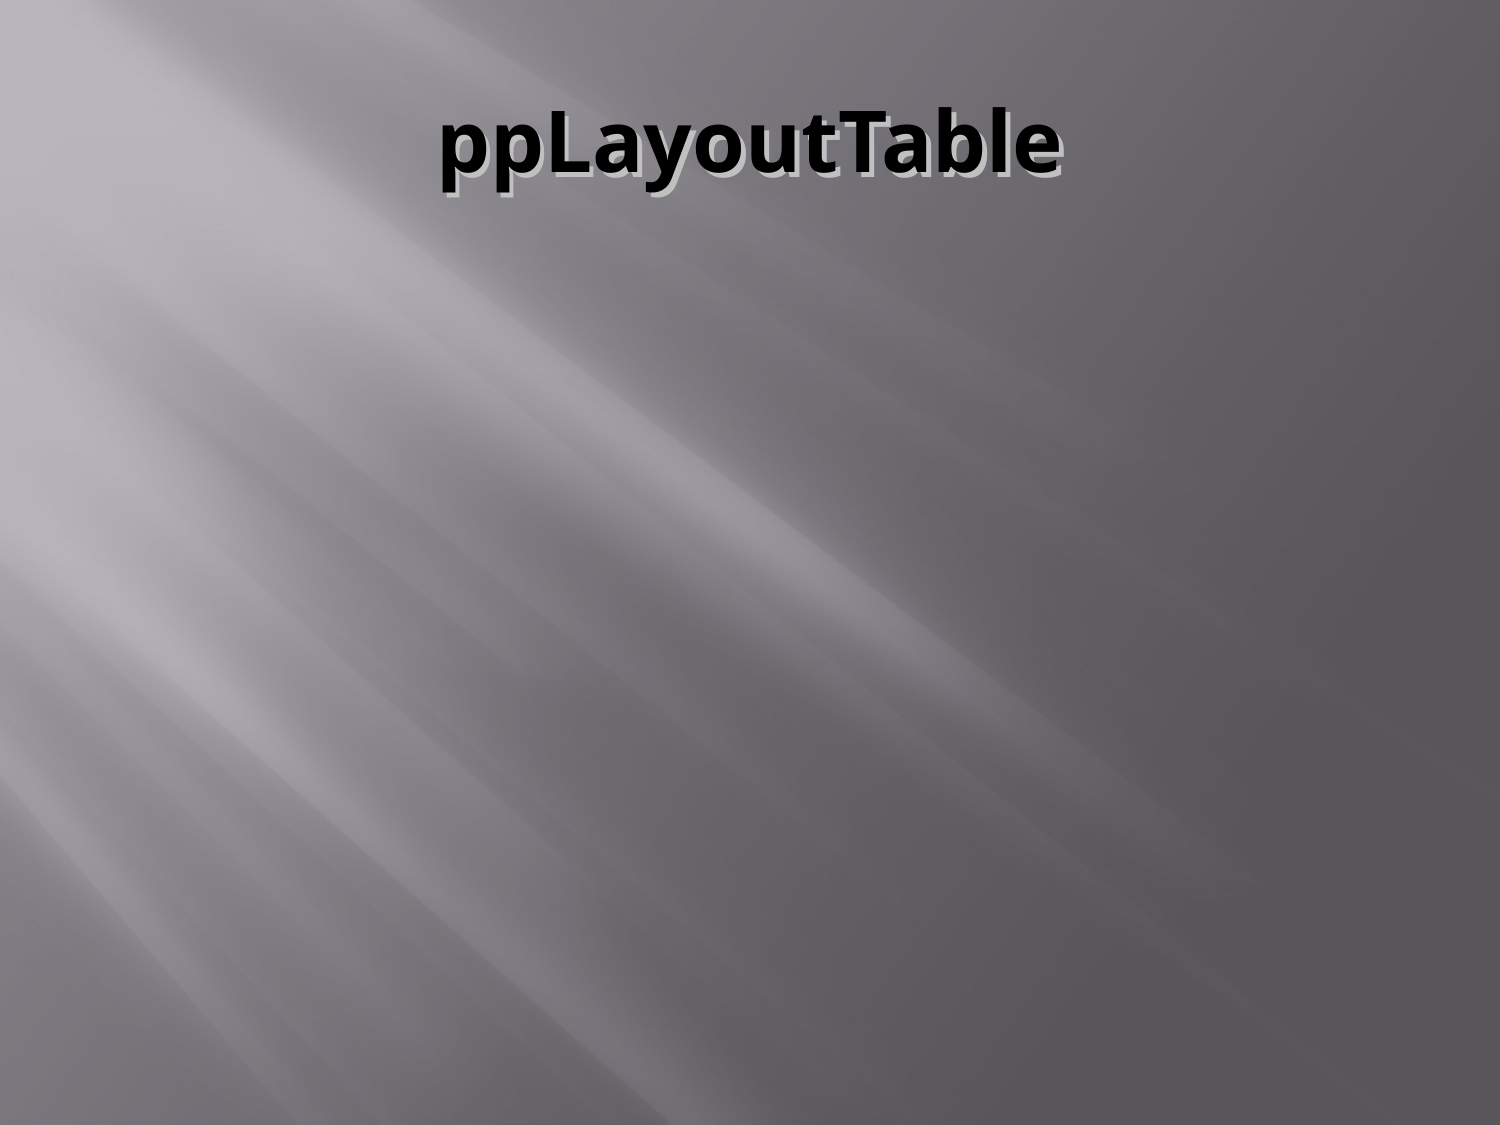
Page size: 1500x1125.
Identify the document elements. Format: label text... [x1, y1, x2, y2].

title ppLayoutTable [75, 45, 1426, 233]
